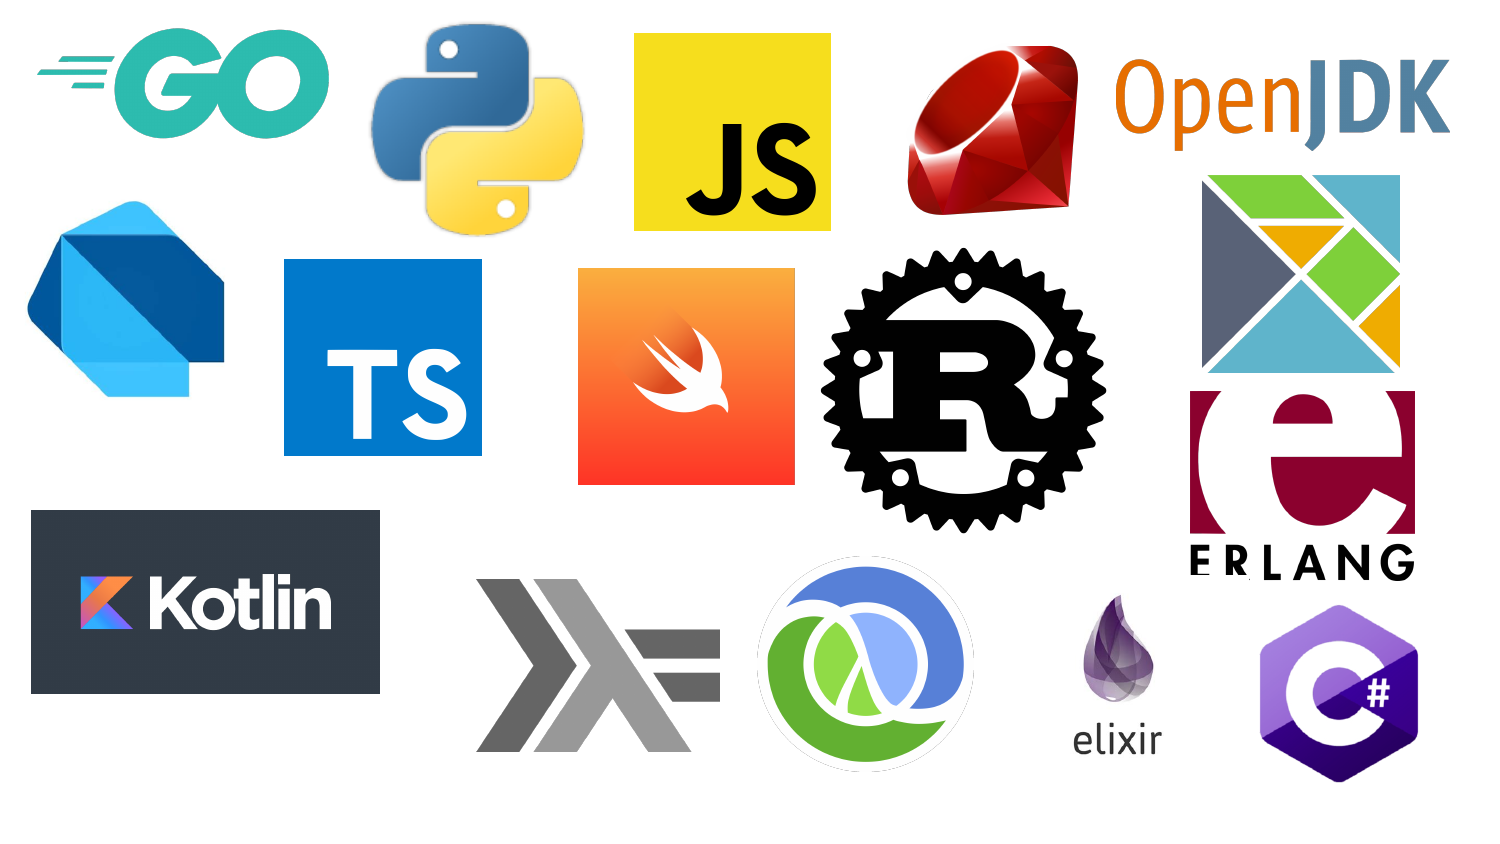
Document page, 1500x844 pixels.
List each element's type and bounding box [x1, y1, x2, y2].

picture [905, 42, 1078, 215]
picture [1116, 59, 1450, 151]
picture [36, 0, 795, 485]
picture [757, 556, 974, 773]
picture [1202, 175, 1400, 373]
picture [8, 184, 255, 430]
picture [819, 246, 1108, 535]
picture [1250, 597, 1427, 787]
picture [476, 579, 720, 752]
picture [31, 510, 380, 694]
picture [634, 33, 831, 231]
picture [986, 391, 1415, 773]
